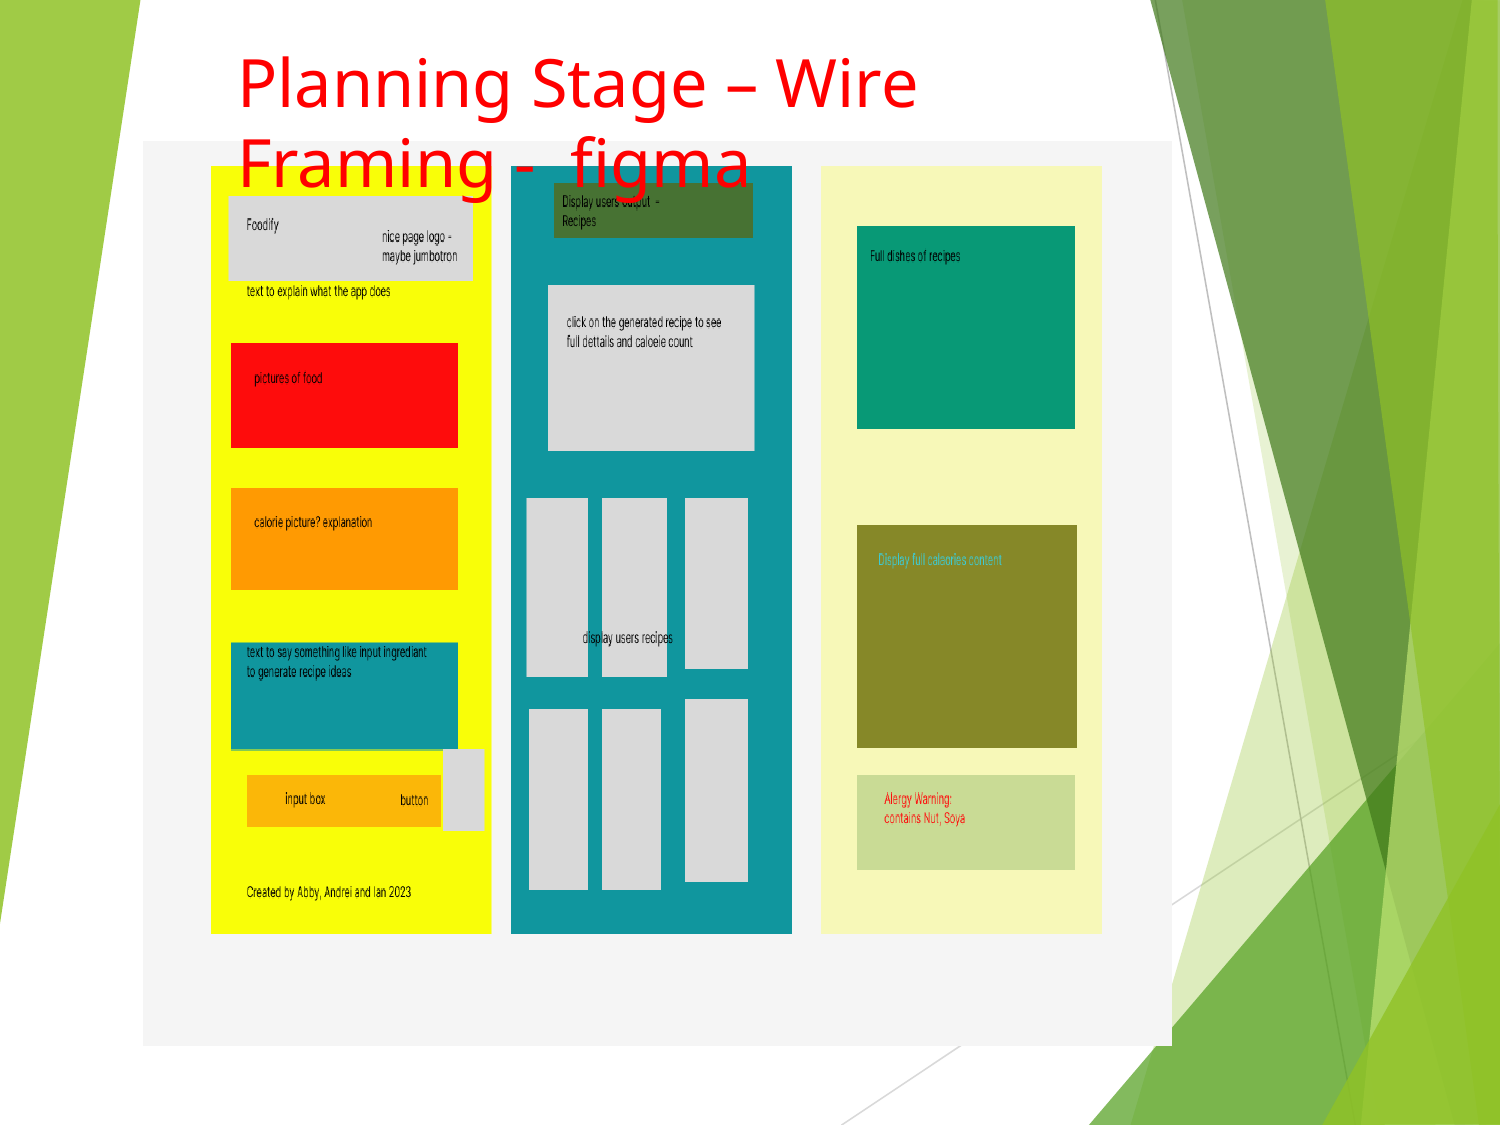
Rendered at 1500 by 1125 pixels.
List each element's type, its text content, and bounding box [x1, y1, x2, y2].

picture [143, 141, 1172, 1046]
text_box Planning Stage – Wire Framing - figma [222, 32, 1093, 129]
